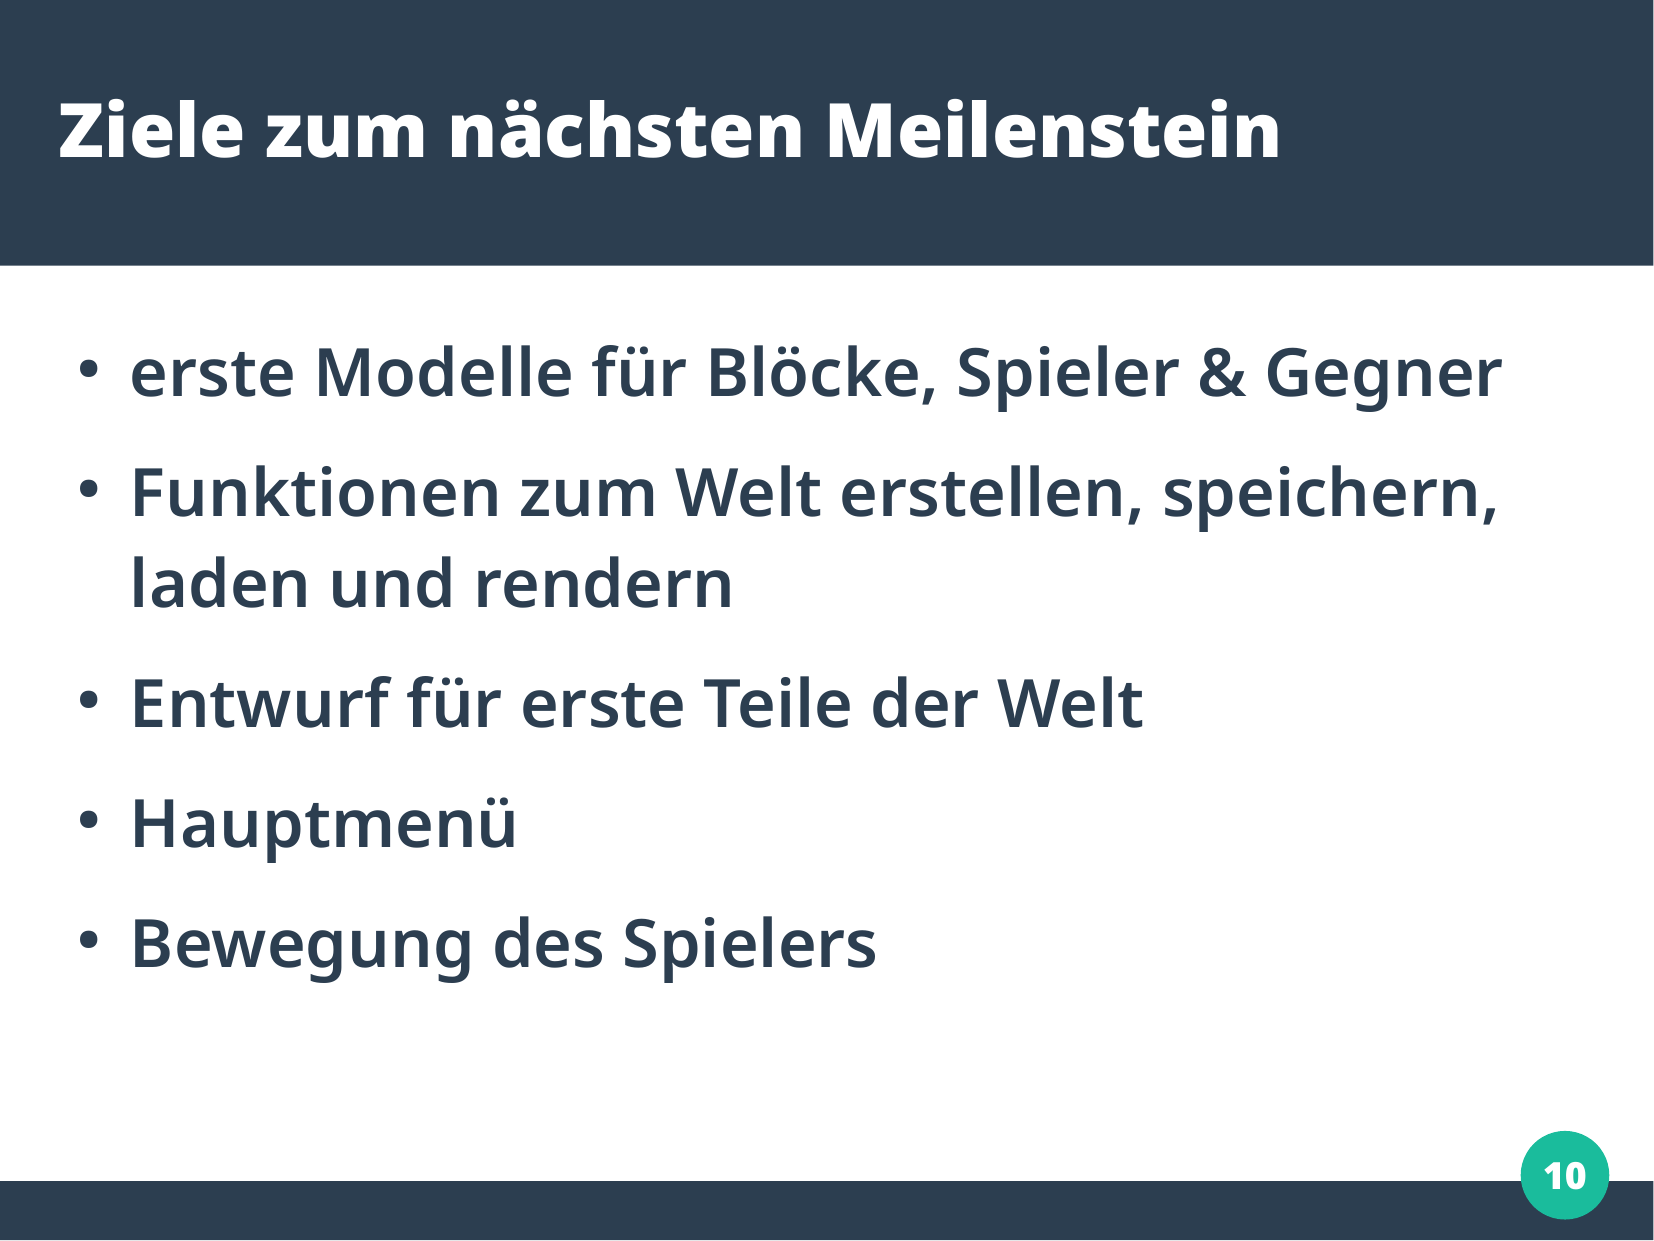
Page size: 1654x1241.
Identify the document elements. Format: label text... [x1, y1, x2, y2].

list erste Modelle für Blöcke, Spieler & Gegner Funktionen zum Welt erstellen, speichern, laden und rendern Entwurf für erste Teile der Welt Hauptmenü Bewegung des Spielers [59, 324, 1595, 1152]
title Ziele zum nächsten Meilenstein [59, 49, 1595, 207]
